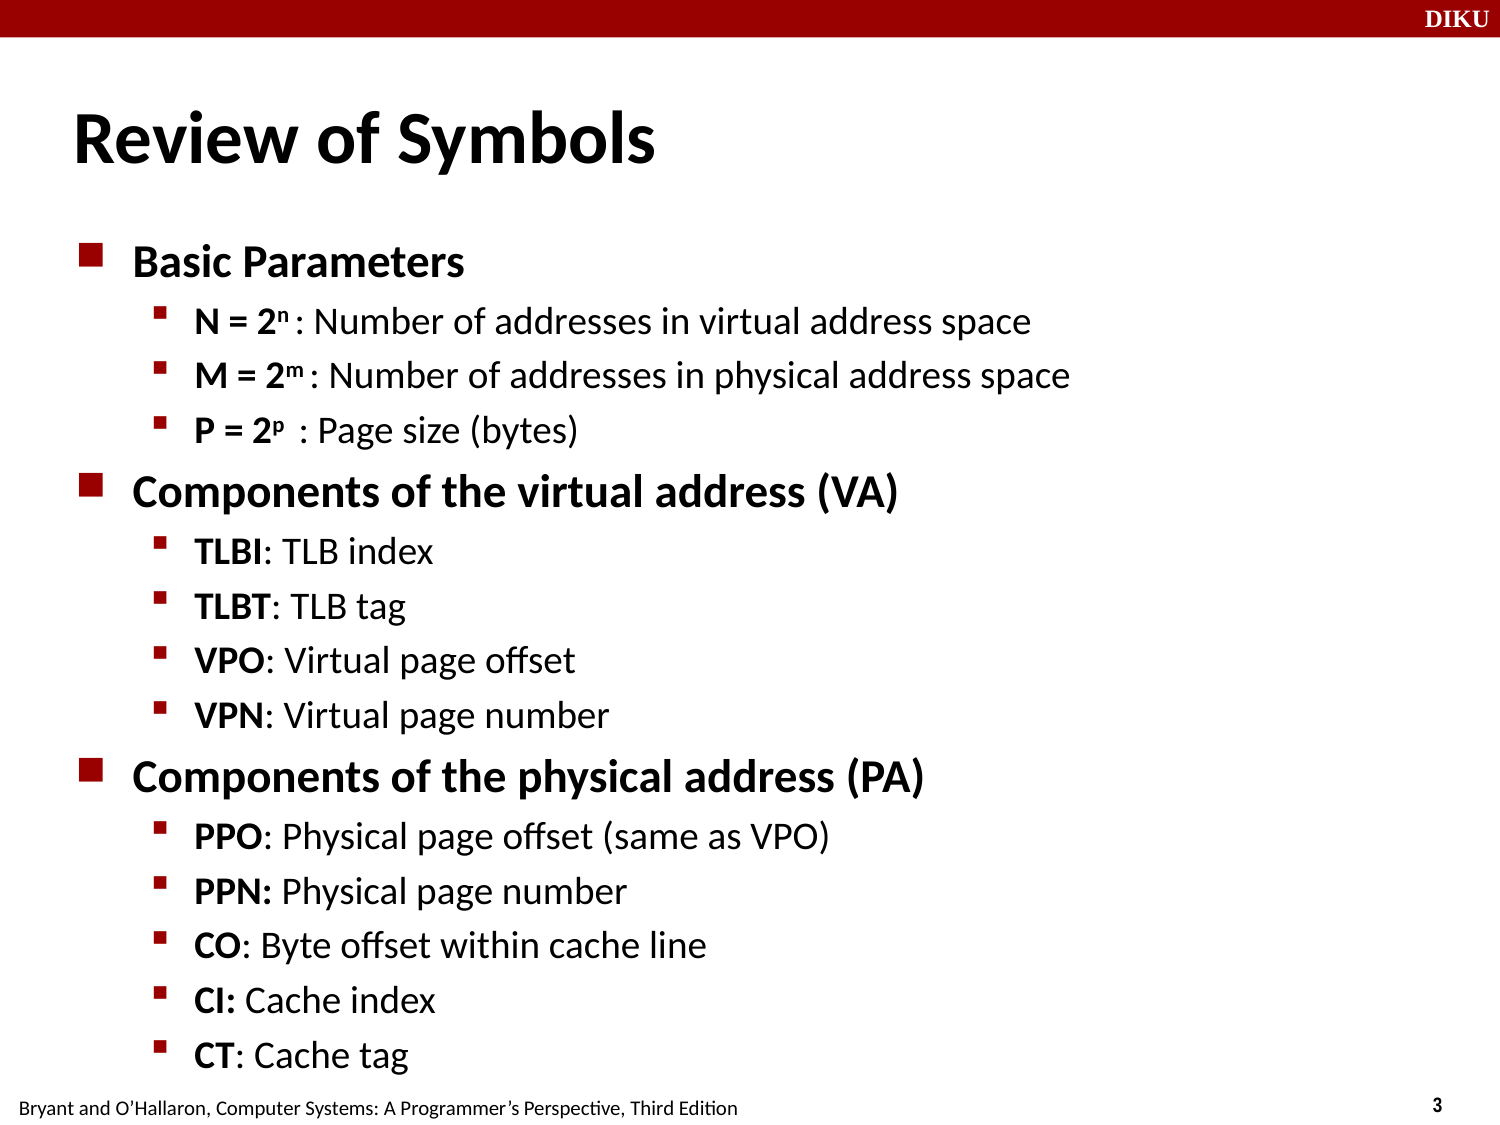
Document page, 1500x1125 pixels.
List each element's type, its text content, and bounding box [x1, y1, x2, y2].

text_box Basic Parameters N = 2n : Number of addresses in virtual address space M = 2m : Number of addresses in physical address space P = 2p : Page size (bytes) Components of the virtual address (VA) TLBI: TLB index TLBT: TLB tag VPO: Virtual page offset VPN: Virtual page number Components of the physical address (PA) PPO: Physical page offset (same as VPO) PPN: Physical page number CO: Byte offset within cache line CI: Cache index CT: Cache tag [65, 223, 1361, 1088]
text_box Review of Symbols [58, 71, 1304, 197]
